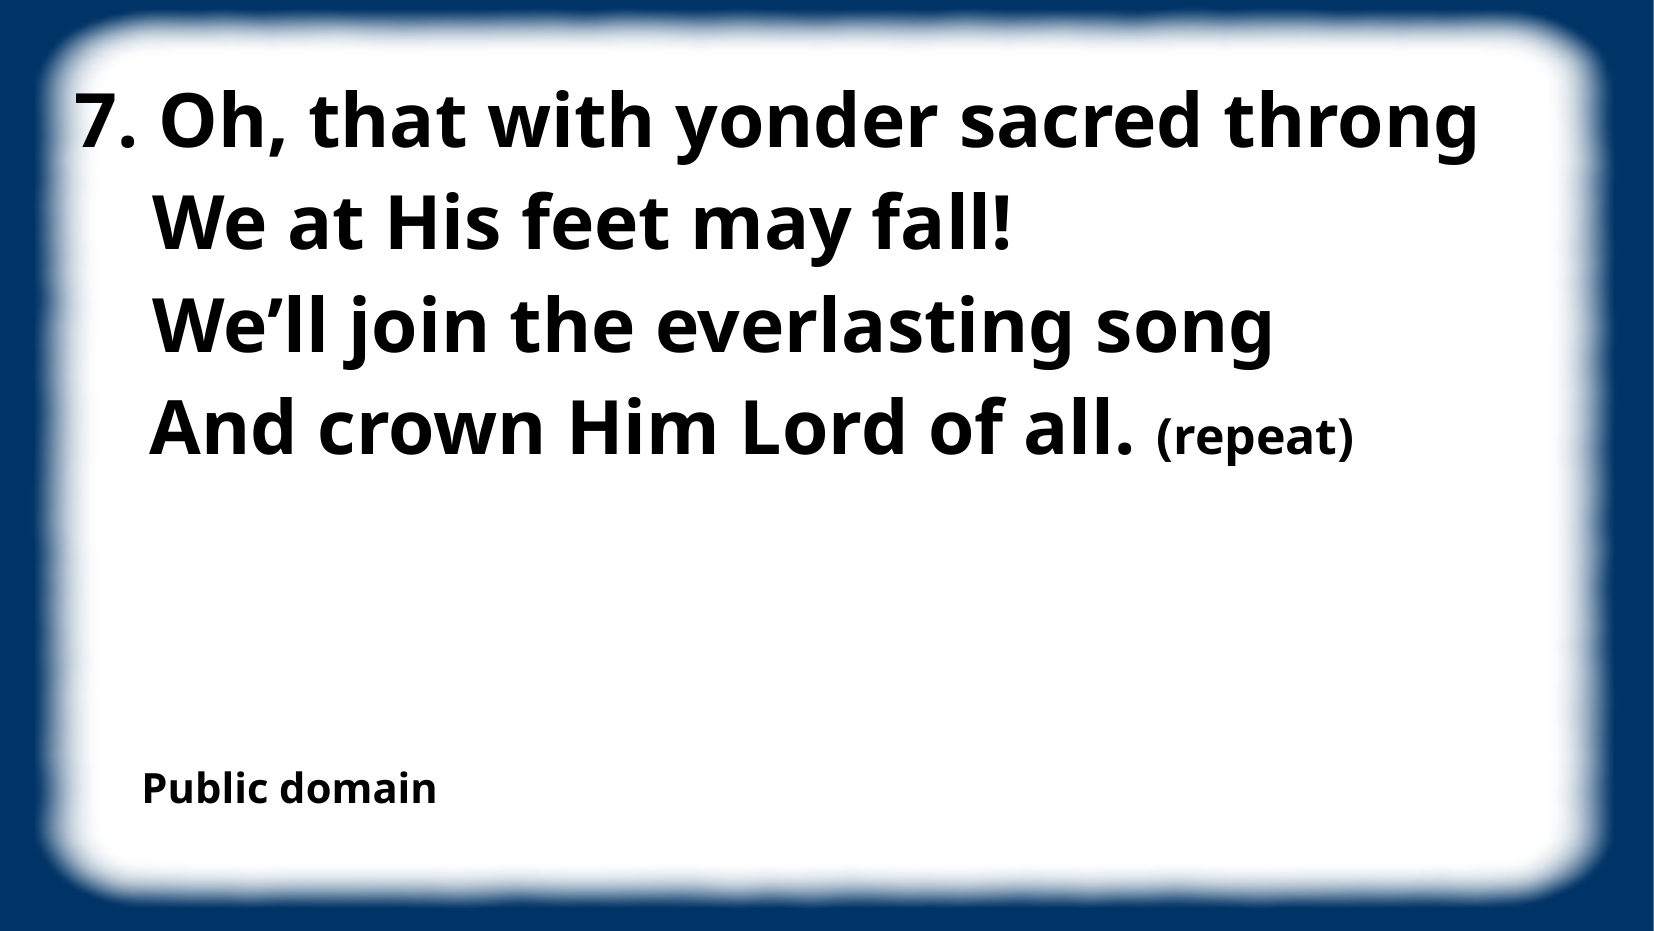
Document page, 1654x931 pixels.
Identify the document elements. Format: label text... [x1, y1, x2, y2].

text_box 7. Oh, that with yonder sacred throng We at His feet may fall! We’ll join the everlasting song And crown Him Lord of all. (repeat) Public domain [60, 60, 1591, 815]
picture [0, 0, 1654, 931]
